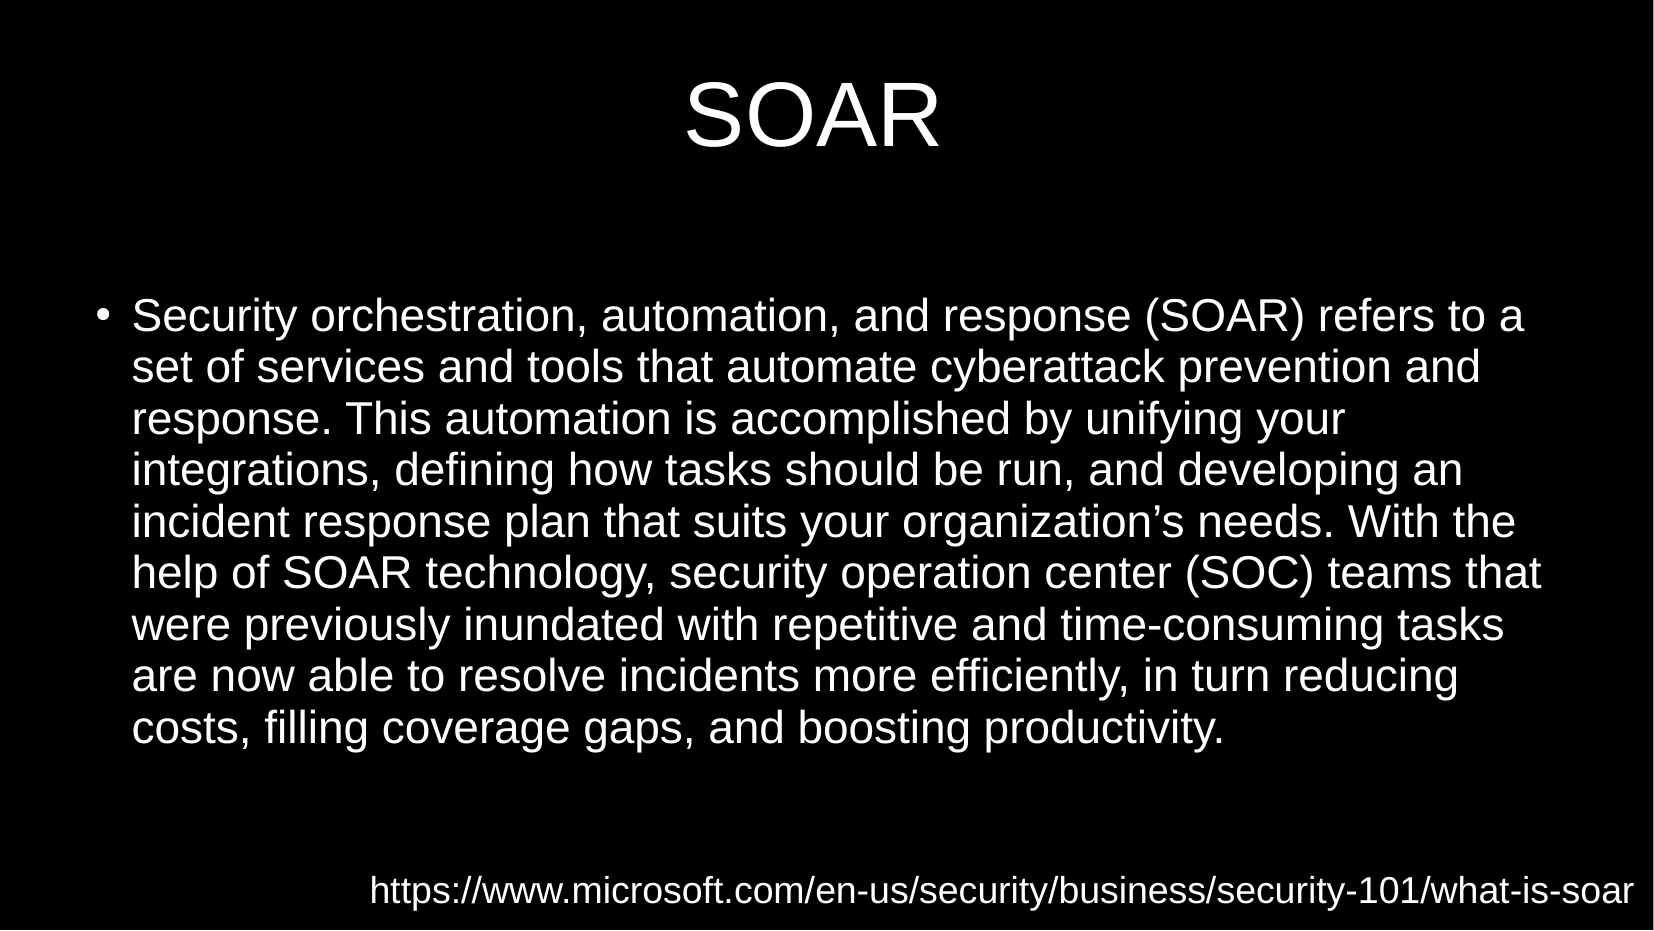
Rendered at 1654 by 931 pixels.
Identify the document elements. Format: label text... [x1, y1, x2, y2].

title SOAR [82, 37, 1571, 193]
text_box https://www.microsoft.com/en-us/security/business/security-101/what-is-soar [354, 862, 1651, 920]
list Security orchestration, automation, and response (SOAR) refers to a set of services and tools that automate cyberattack prevention and response. This automation is accomplished by unifying your integrations, defining how tasks should be run, and developing an incident response plan that suits your organization’s needs. With the help of SOAR technology, security operation center (SOC) teams that were previously inundated with repetitive and time-consuming tasks are now able to resolve incidents more efficiently, in turn reducing costs, filling coverage gaps, and boosting productivity. [82, 217, 1571, 758]
